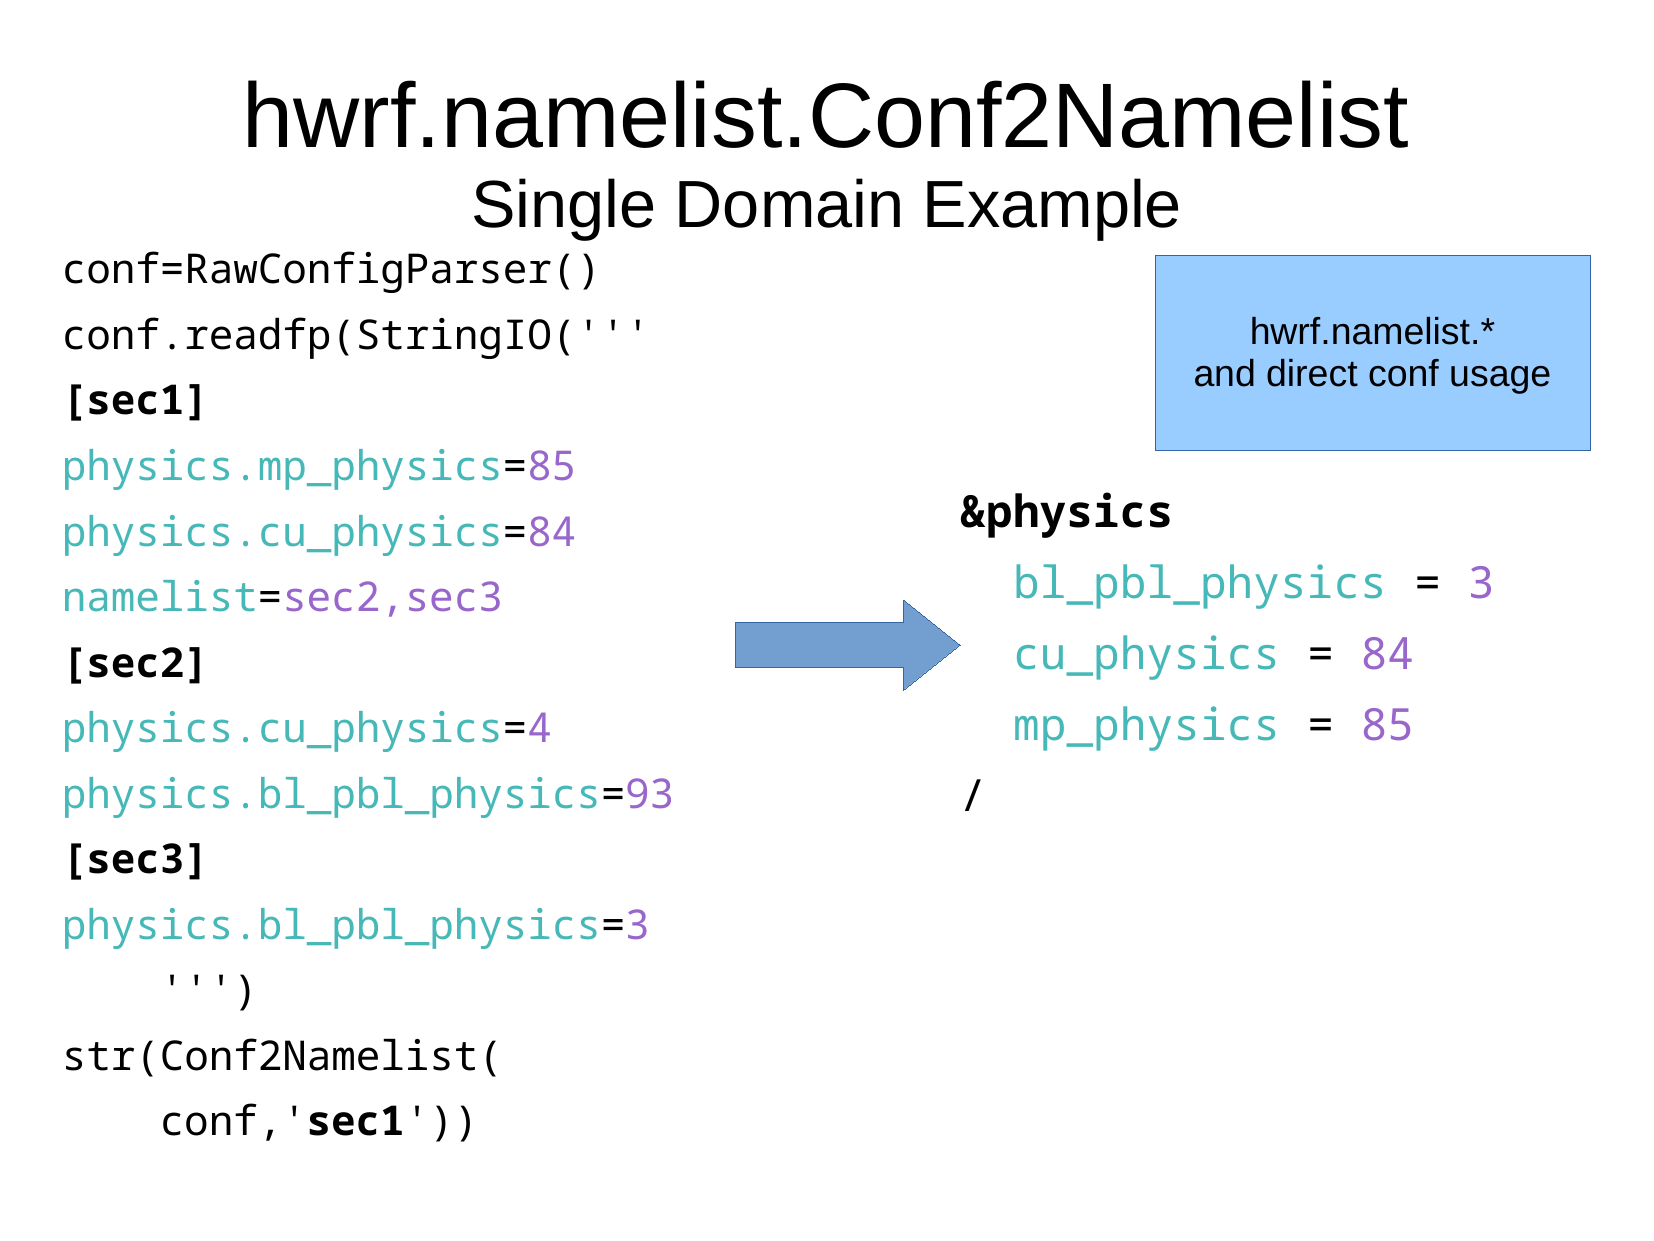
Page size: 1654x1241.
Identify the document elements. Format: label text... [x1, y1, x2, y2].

text_box [735, 600, 961, 691]
list conf=RawConfigParser() conf.readfp(StringIO(''' [sec1] physics.mp_physics=85 physics.cu_physics=84 namelist=sec2,sec3 [sec2] physics.cu_physics=4 physics.bl_pbl_physics=93 [sec3] physics.bl_pbl_physics=3 ''') str(Conf2Namelist( conf,'sec1')) [3, 240, 856, 1150]
text_box hwrf.namelist.* and direct conf usage [1155, 255, 1591, 451]
list &physics bl_pbl_physics = 3 cu_physics = 84 mp_physics = 85 / [896, 480, 1636, 826]
title hwrf.namelist.Conf2Namelist Single Domain Example [82, 49, 1571, 257]
